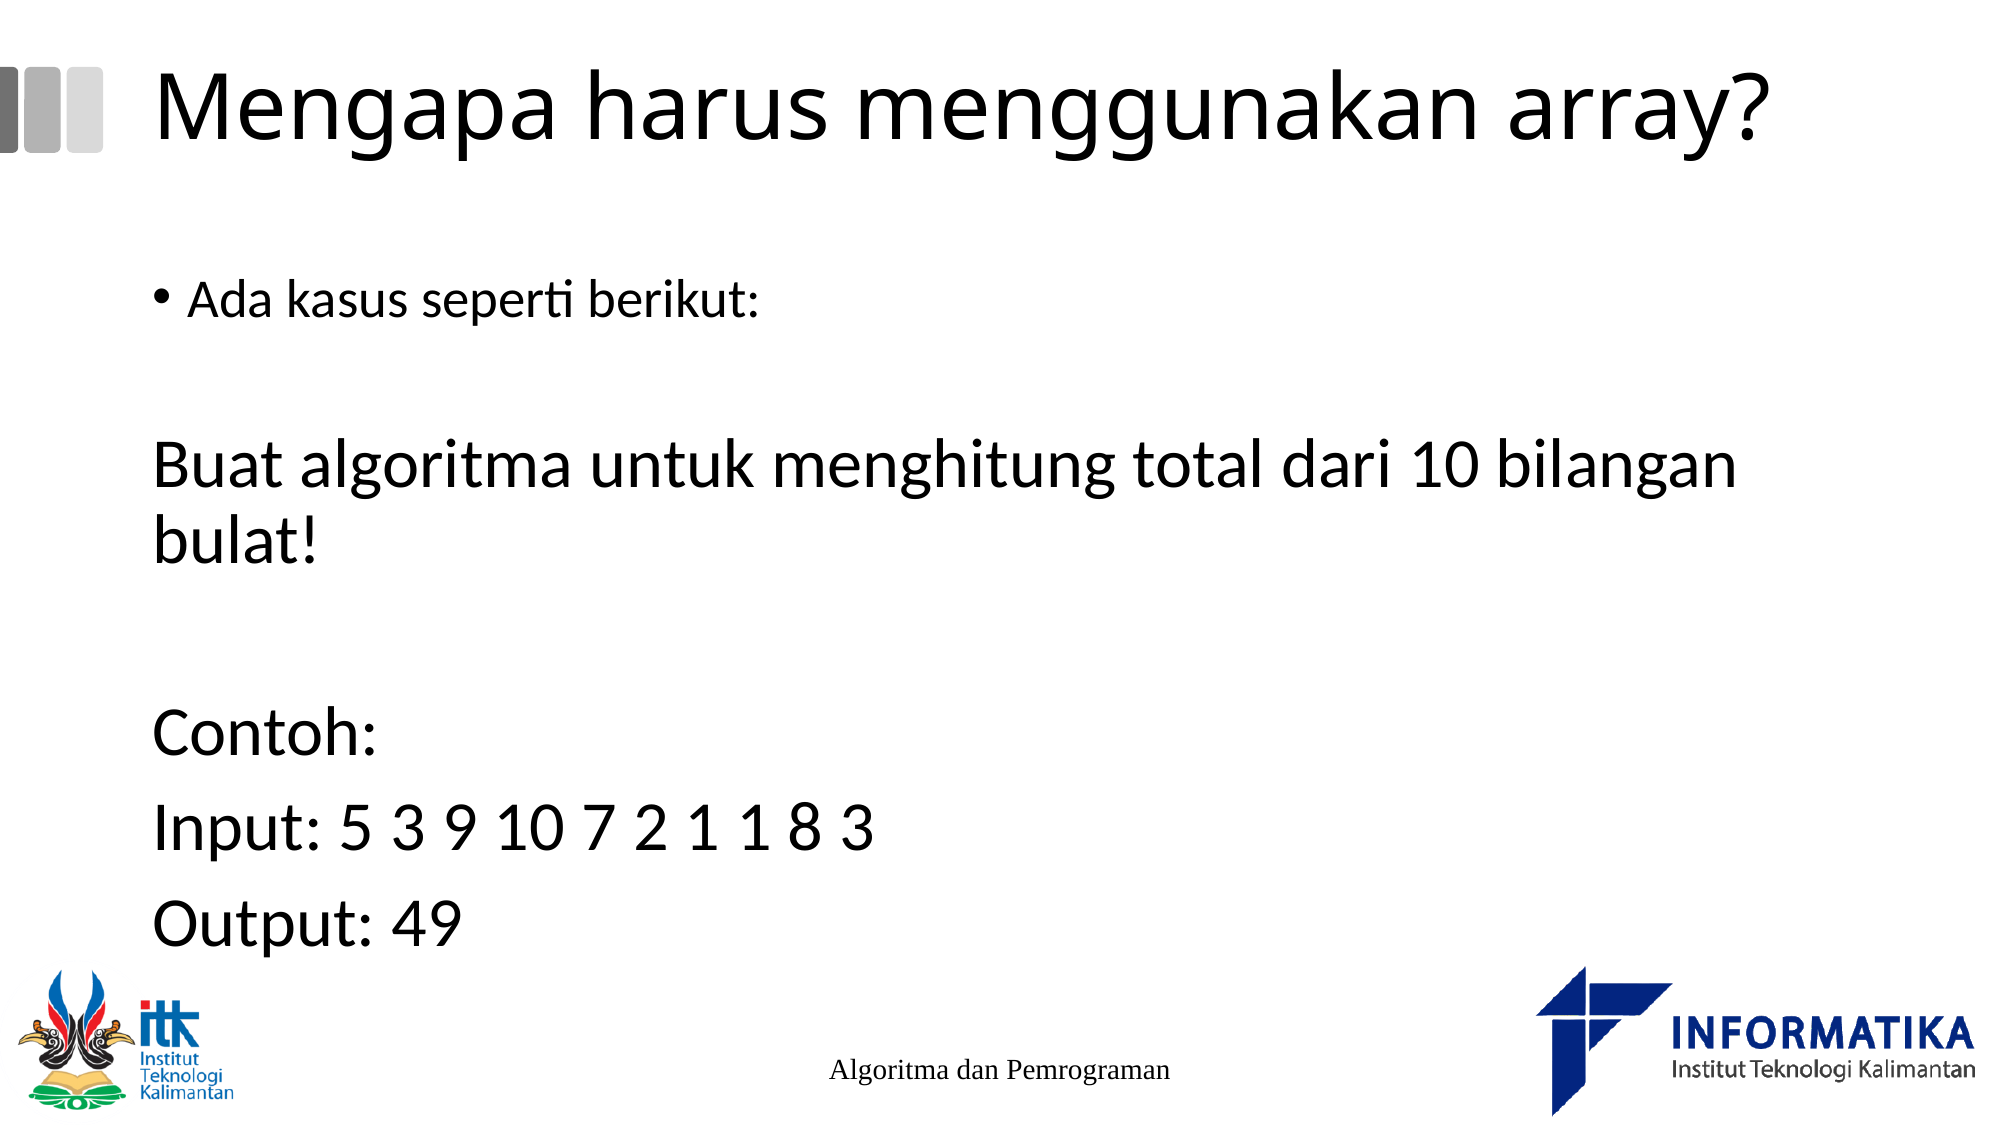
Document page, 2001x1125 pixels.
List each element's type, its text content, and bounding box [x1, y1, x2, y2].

title Mengapa harus menggunakan array? [137, 1, 1863, 219]
picture [1534, 965, 1976, 1118]
list Ada kasus seperti berikut: Buat algoritma untuk menghitung total dari 10 bilangan bulat! Contoh: Input: 5 3 9 10 7 2 1 1 8 3 Output: 49 [137, 262, 1863, 977]
picture [0, 935, 252, 1125]
